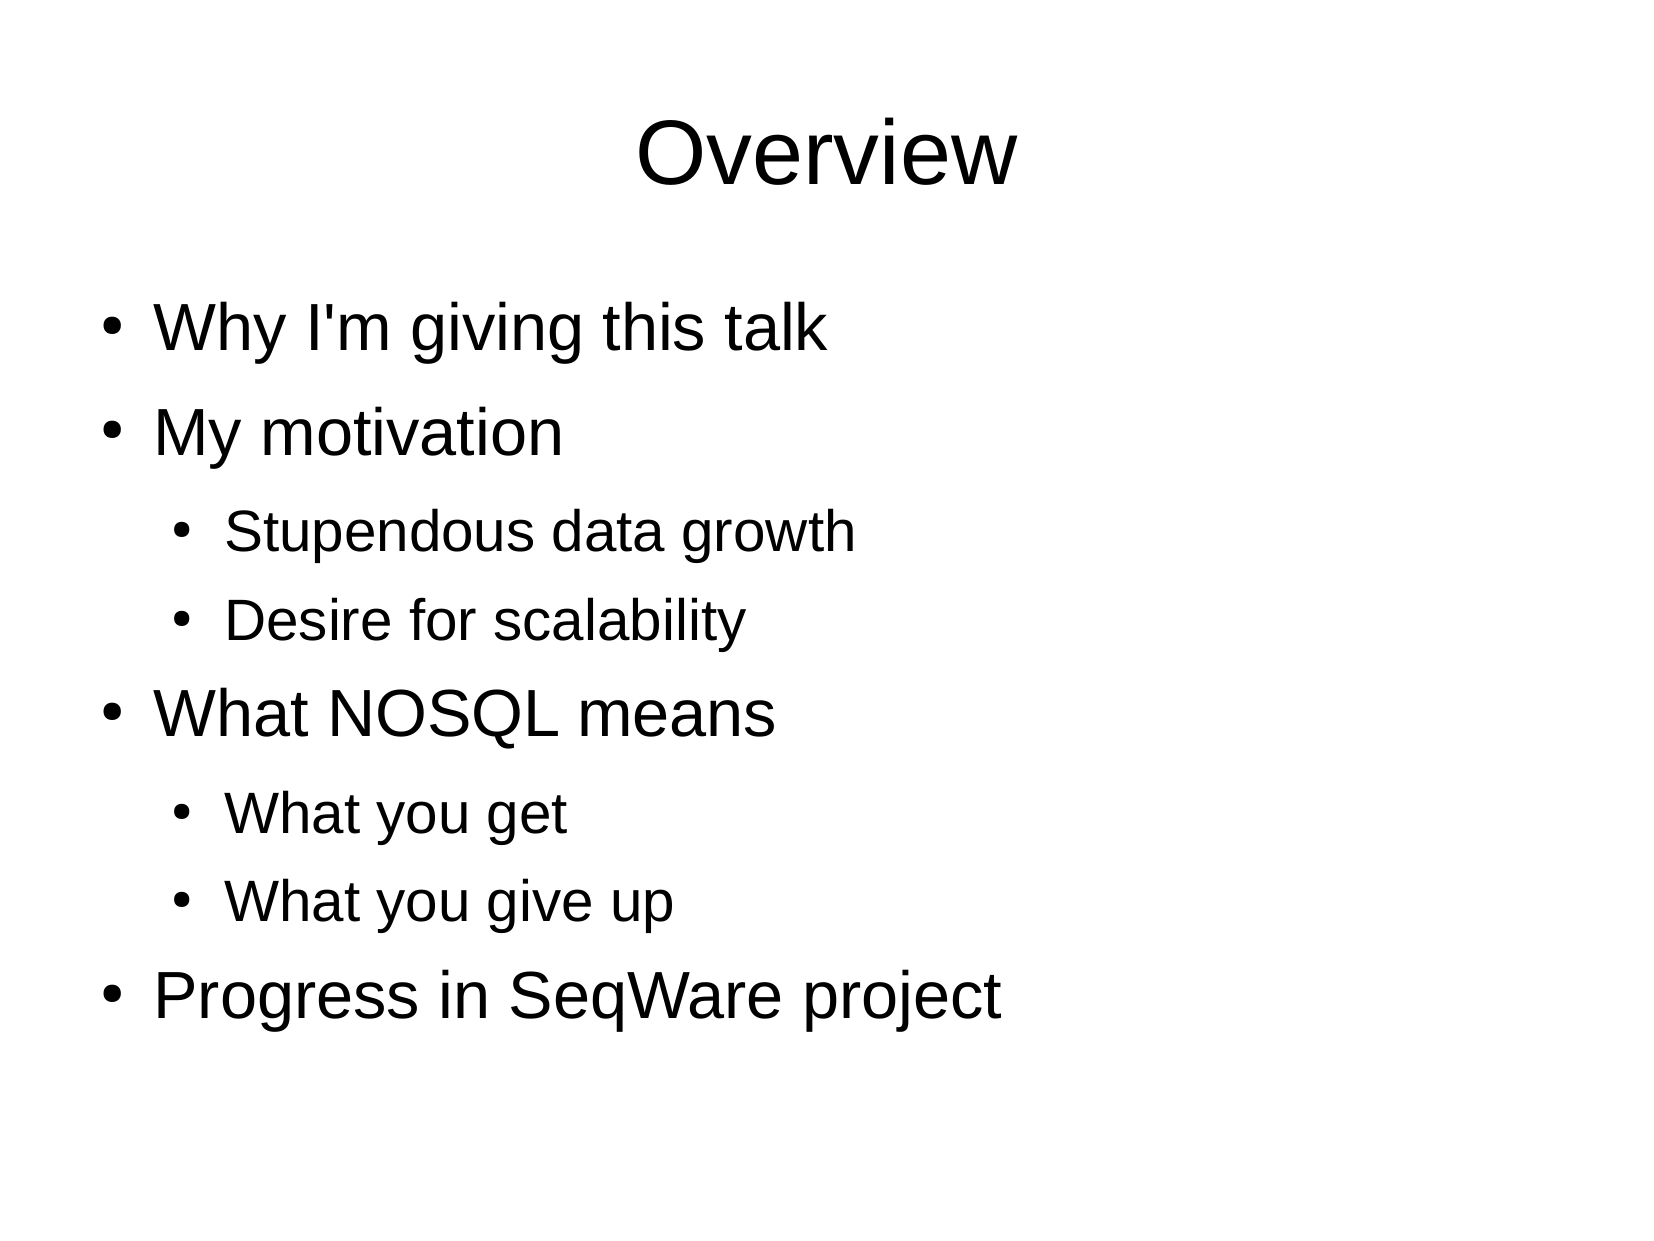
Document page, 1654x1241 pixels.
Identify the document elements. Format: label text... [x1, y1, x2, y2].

list Why I'm giving this talk My motivation Stupendous data growth Desire for scalability What NOSQL means What you get What you give up Progress in SeqWare project [82, 290, 1571, 1109]
title Overview [82, 49, 1571, 257]
